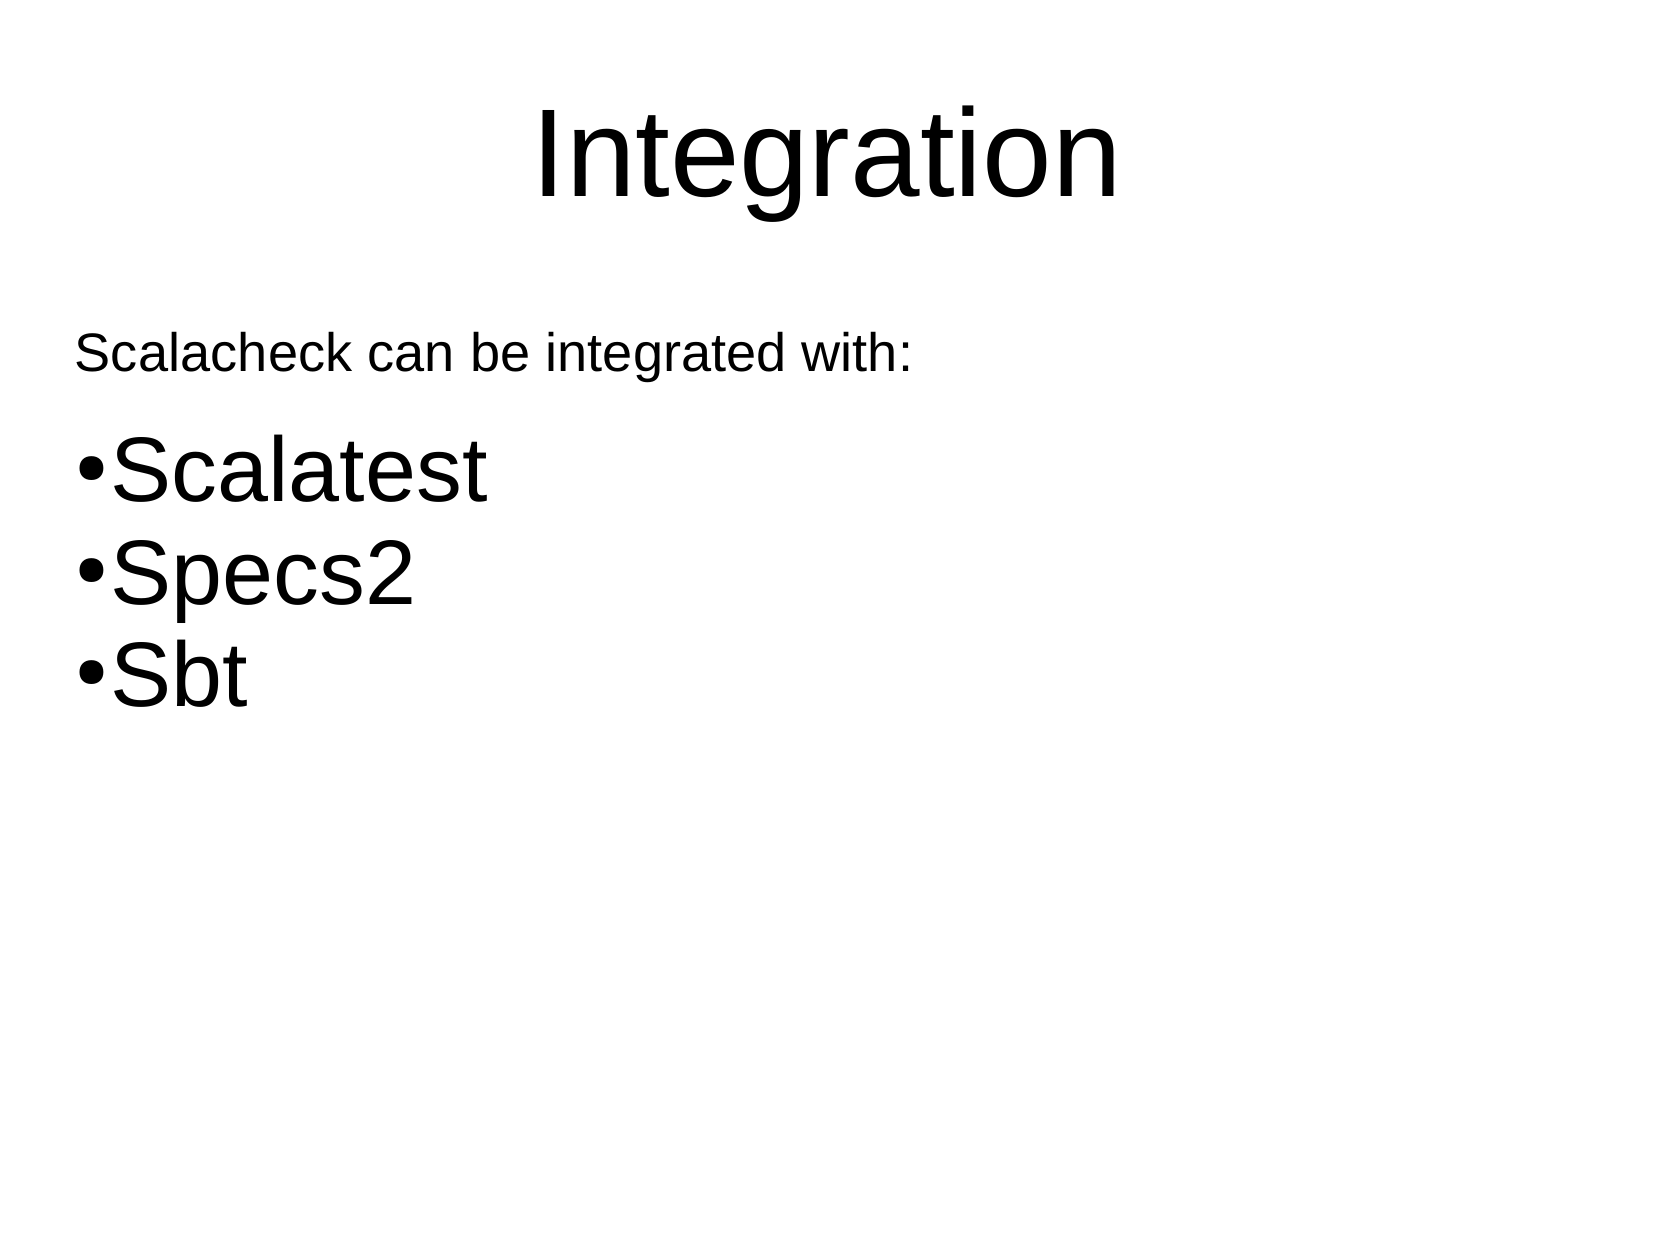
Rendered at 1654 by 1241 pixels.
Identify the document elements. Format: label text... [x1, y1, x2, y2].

title Integration [82, 49, 1571, 257]
text_box Scalacheck can be integrated with: [60, 315, 1531, 391]
subtitle Scalatest Specs2 Sbt [75, 418, 1501, 727]
